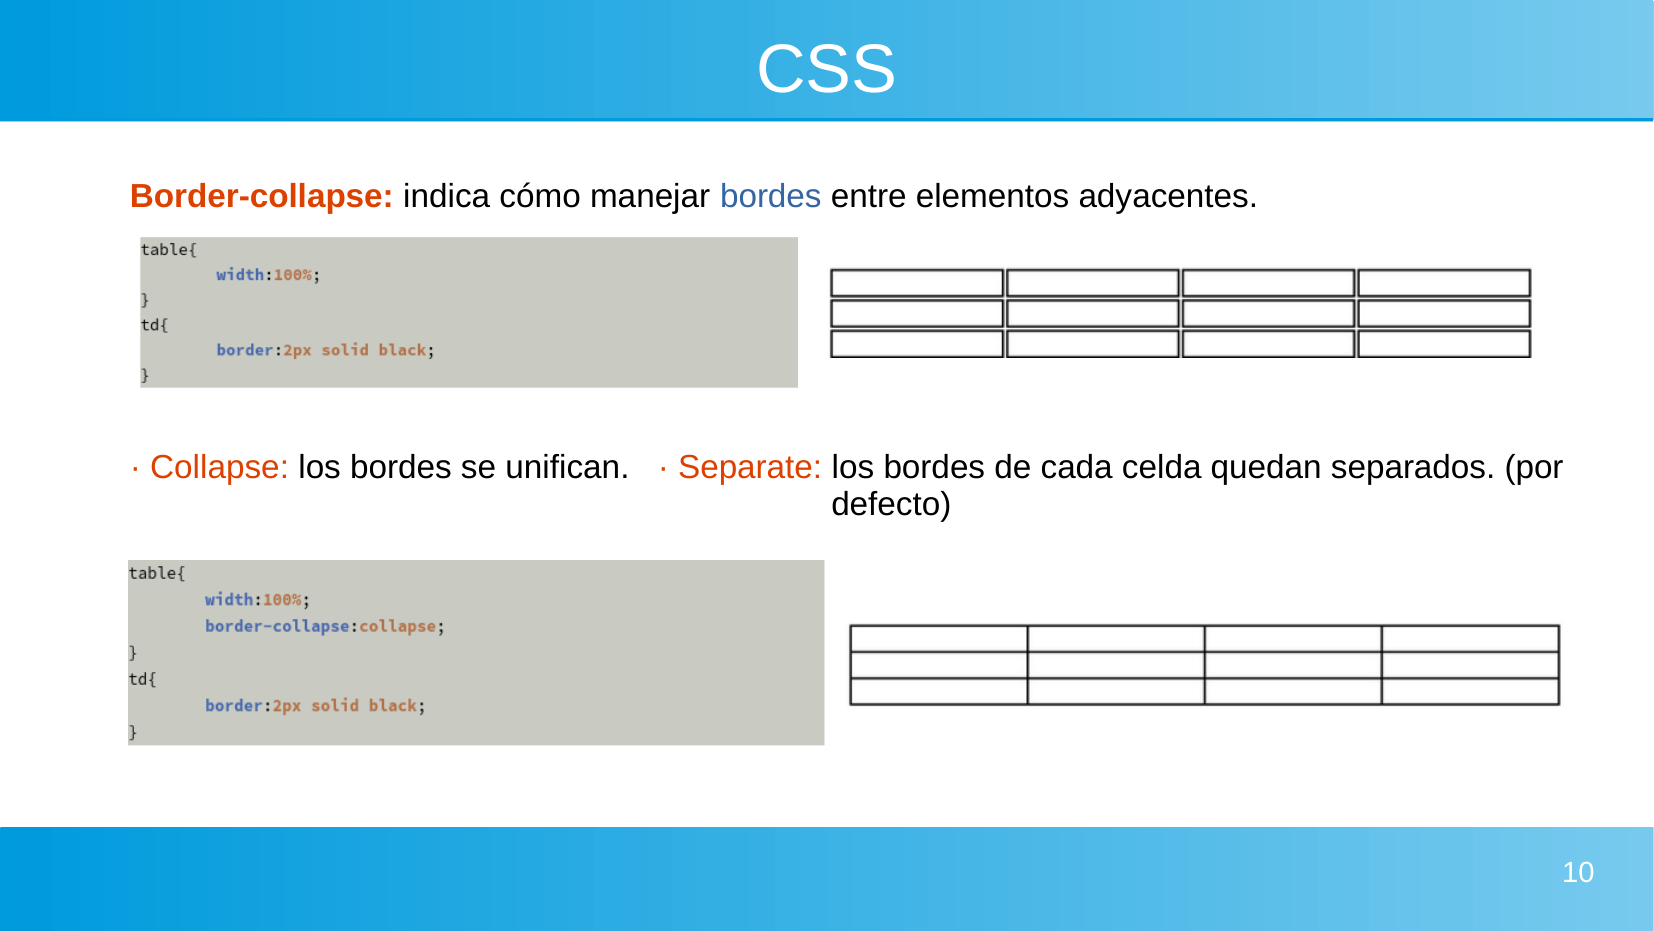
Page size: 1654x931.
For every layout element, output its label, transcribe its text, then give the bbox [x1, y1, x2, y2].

picture [128, 560, 827, 748]
title CSS [59, 29, 1595, 108]
list Border-collapse: indica cómo manejar bordes entre elementos adyacentes. · Collapse: los bordes se unifican. · Separate: los bordes de cada celda quedan separados. (por defecto) [59, 177, 1595, 502]
picture [845, 620, 1565, 709]
picture [138, 236, 798, 389]
picture [826, 265, 1536, 358]
